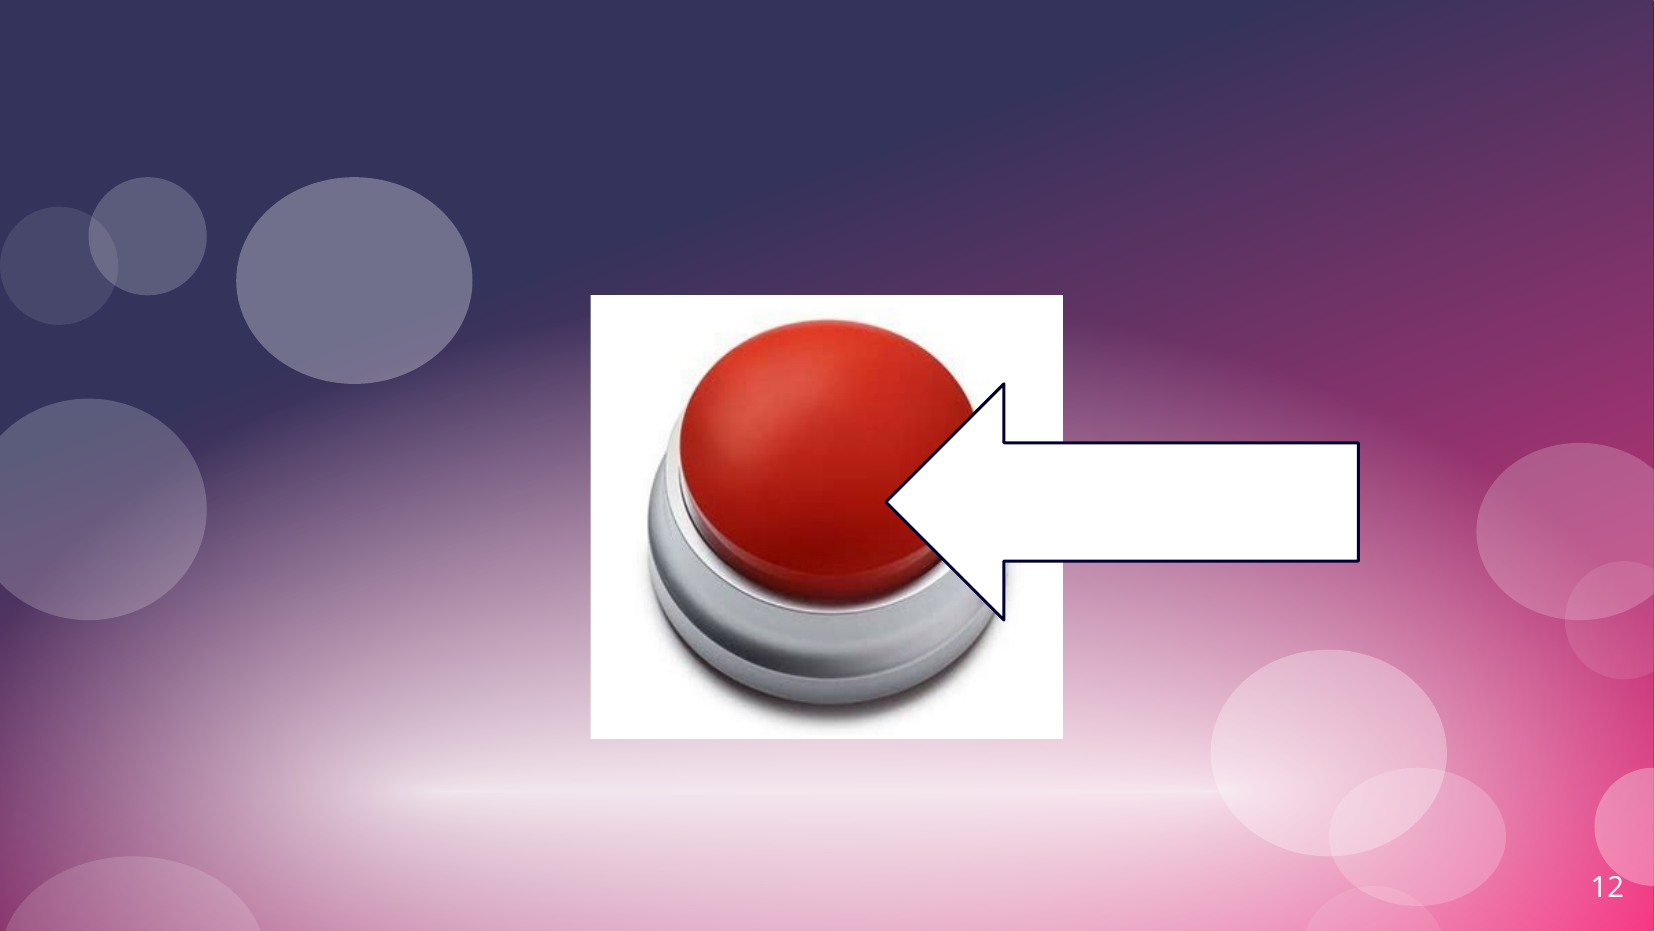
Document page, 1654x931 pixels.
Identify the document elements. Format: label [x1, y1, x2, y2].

text_box [885, 383, 1359, 621]
picture [590, 295, 1063, 739]
